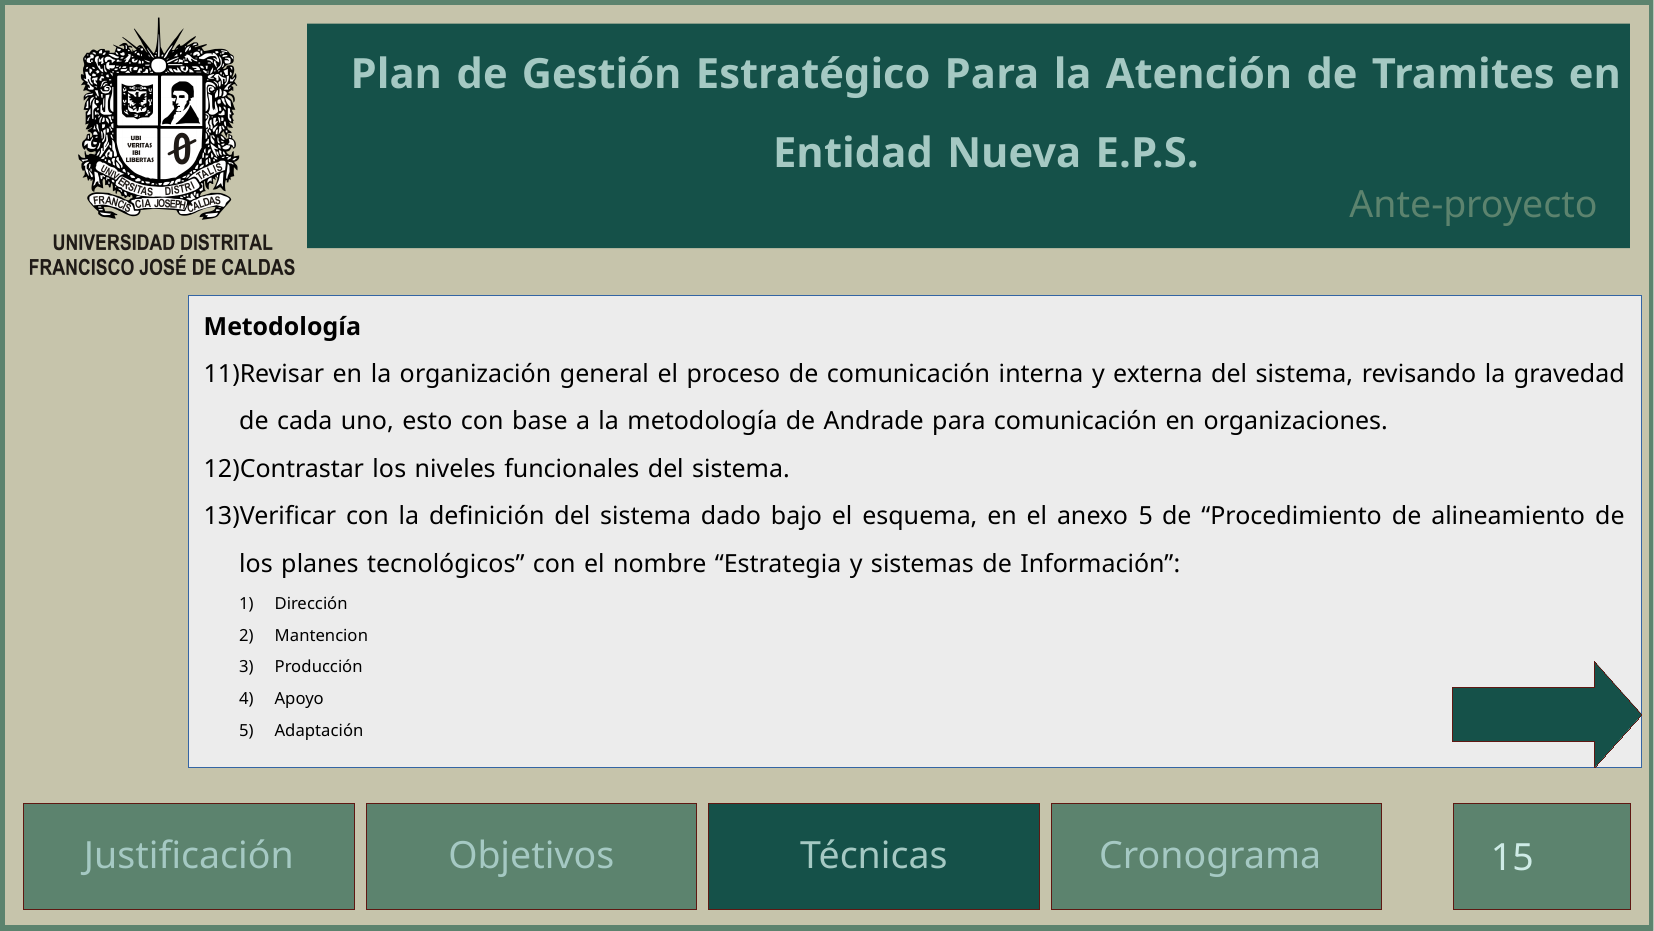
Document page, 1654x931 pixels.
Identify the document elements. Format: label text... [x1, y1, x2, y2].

text_box Justificación [23, 803, 355, 910]
text_box Técnicas [708, 803, 1040, 910]
text_box Cronograma [1051, 803, 1382, 910]
text_box Plan de Gestión Estratégico Para la Atención de Tramites en Entidad Nueva E.P.S. [318, 27, 1654, 201]
text_box [0, 0, 1654, 931]
text_box Objetivos [366, 803, 697, 910]
picture [12, 0, 308, 296]
text_box Metodología Revisar en la organización general el proceso de comunicación interna y externa del sistema, revisando la gravedad de cada uno, esto con base a la metodología de Andrade para comunicación en organizaciones. Contrastar los niveles funcionales del sistema. Verificar con la definición del sistema dado bajo el esquema, en el anexo 5 de “Procedimiento de alineamiento de los planes tecnológicos” con el nombre “Estrategia y sistemas de Información”: Dirección Mantencion Producción Apoyo Adaptación [188, 295, 1642, 768]
text_box <número> [1393, 814, 1631, 901]
text_box Ante-proyecto [1334, 162, 1642, 249]
